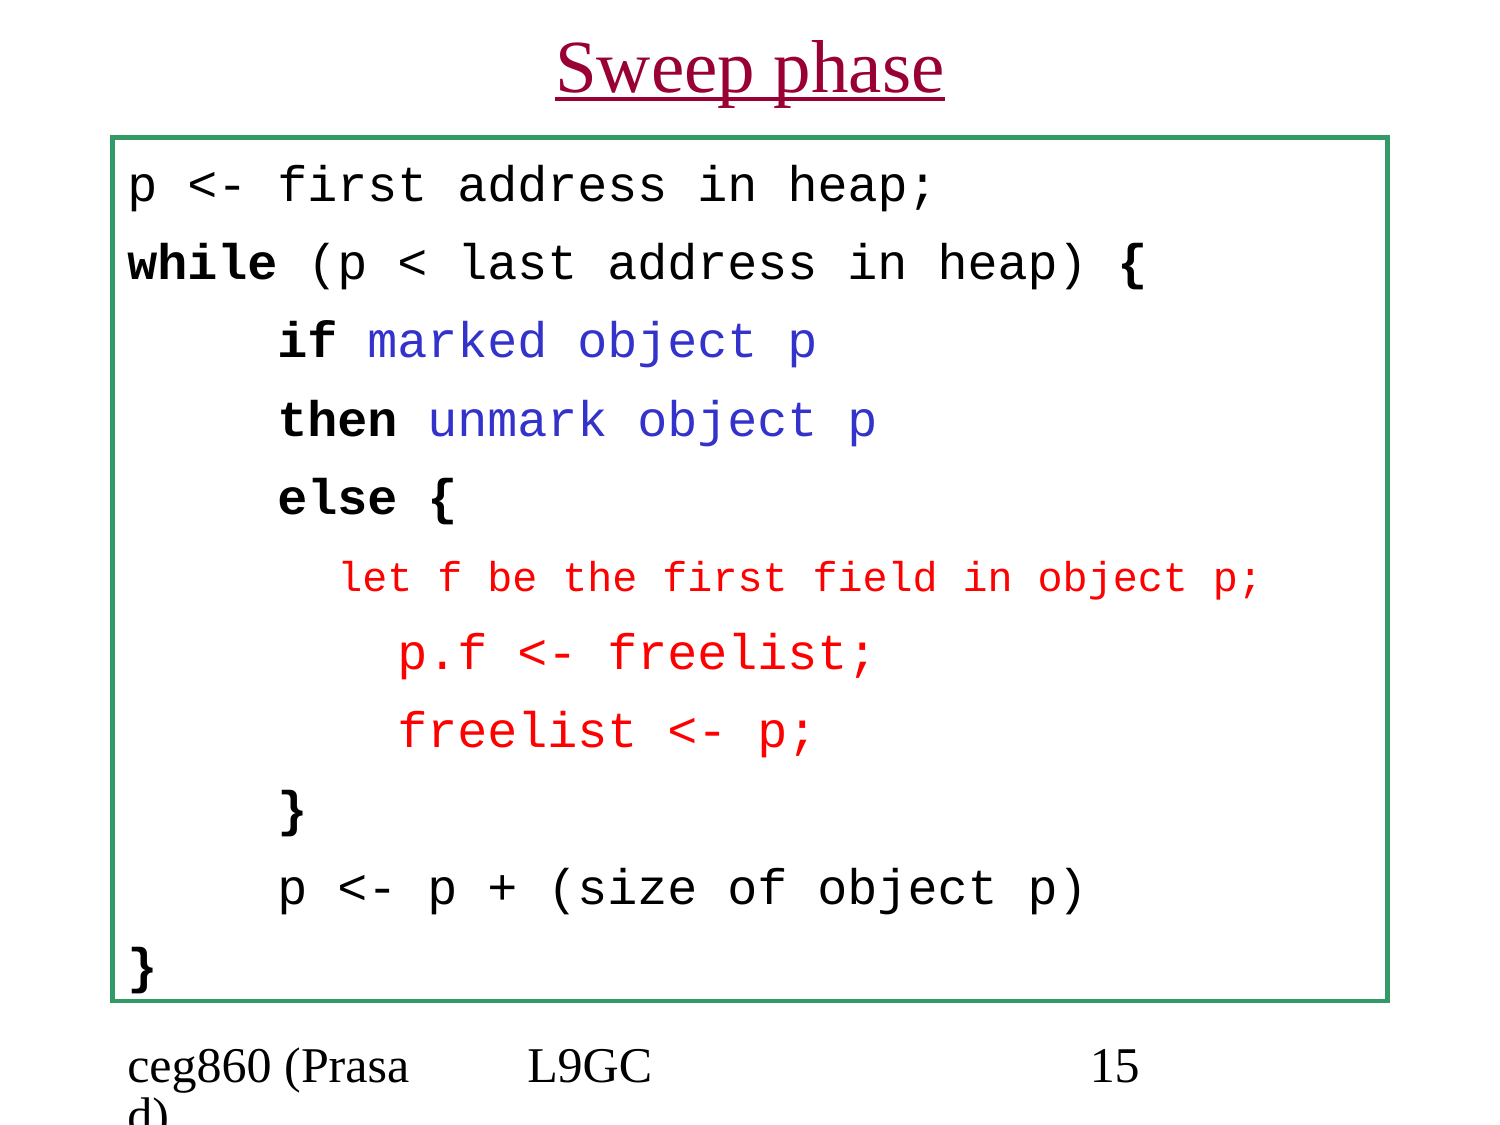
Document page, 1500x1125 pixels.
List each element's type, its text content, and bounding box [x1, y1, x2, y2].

title Sweep phase [112, 0, 1388, 126]
list p <- first address in heap; while (p < last address in heap) { if marked object p then unmark object p else { let f be the first field in object p; p.f <- freelist; freelist <- p; } p <- p + (size of object p) } [112, 137, 1388, 1001]
